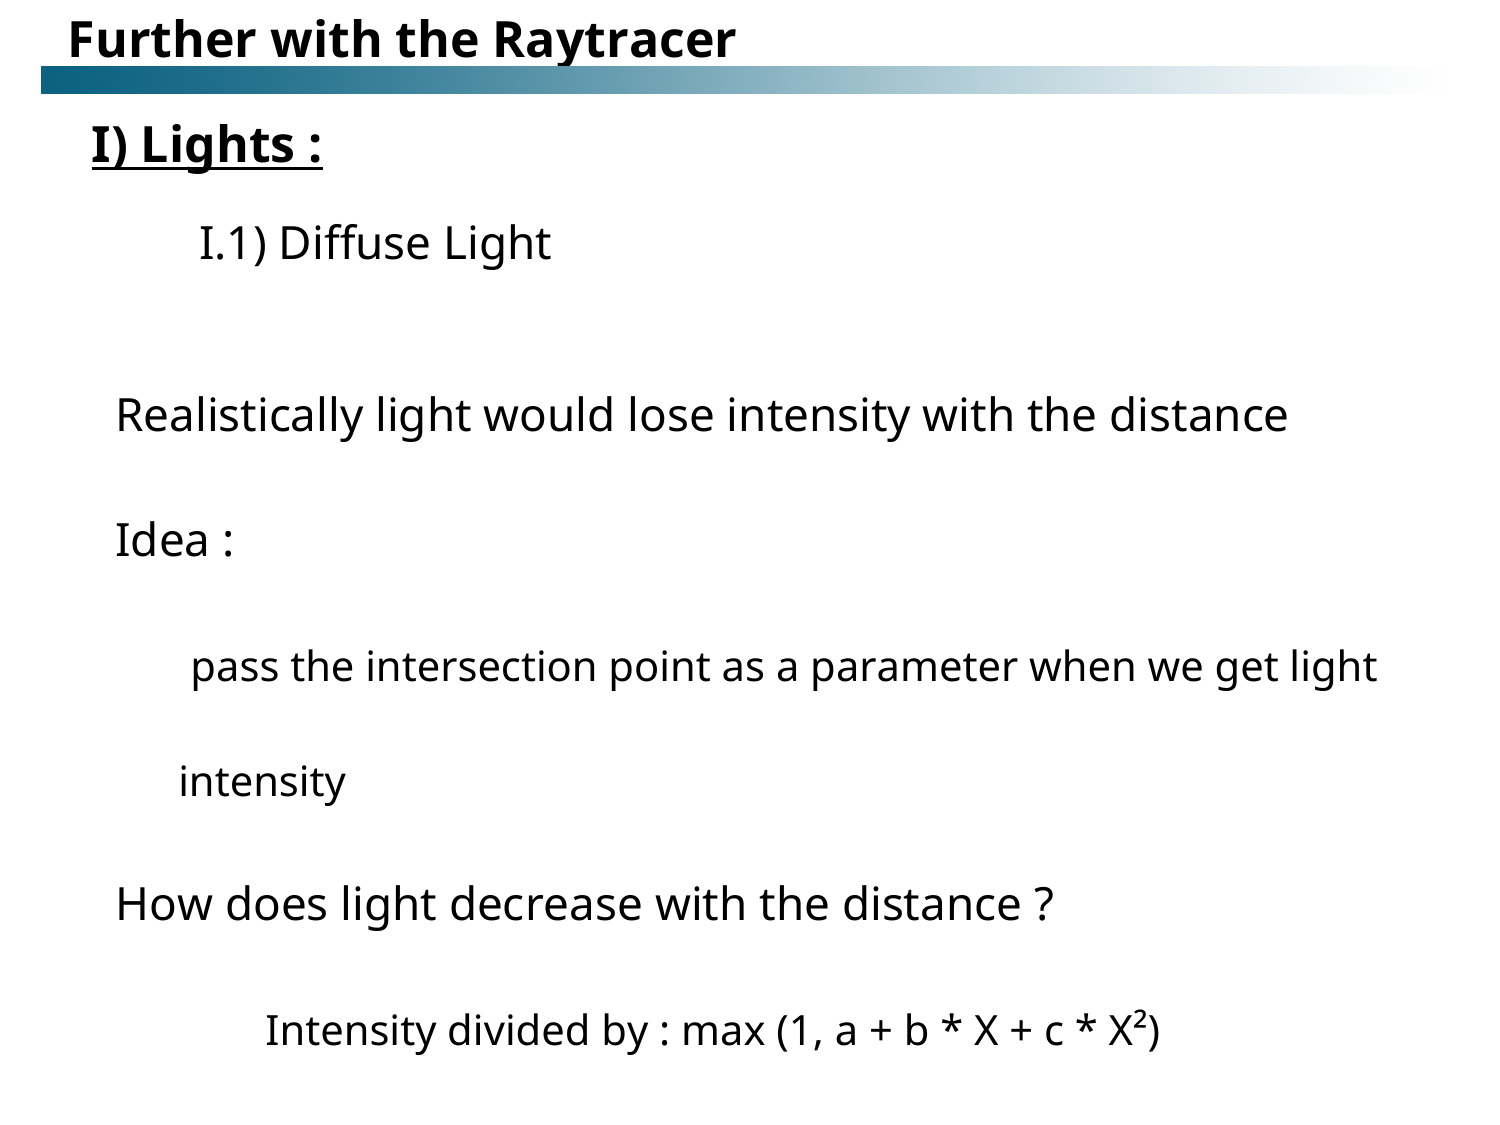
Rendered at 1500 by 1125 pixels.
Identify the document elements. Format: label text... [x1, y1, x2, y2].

picture [41, 66, 1471, 94]
text_box I.1) Diffuse Light [184, 202, 789, 281]
text_box Realistically light would lose intensity with the distance Idea : pass the intersection point as a parameter when we get light intensity How does light decrease with the distance ? Intensity divided by : max (1, a + b * X + c * X²) Where X is the distance a, b and c constants given by user [88, 312, 1447, 1068]
text_box I) Lights : [76, 101, 644, 186]
title Further with the Raytracer [53, 1, 859, 66]
